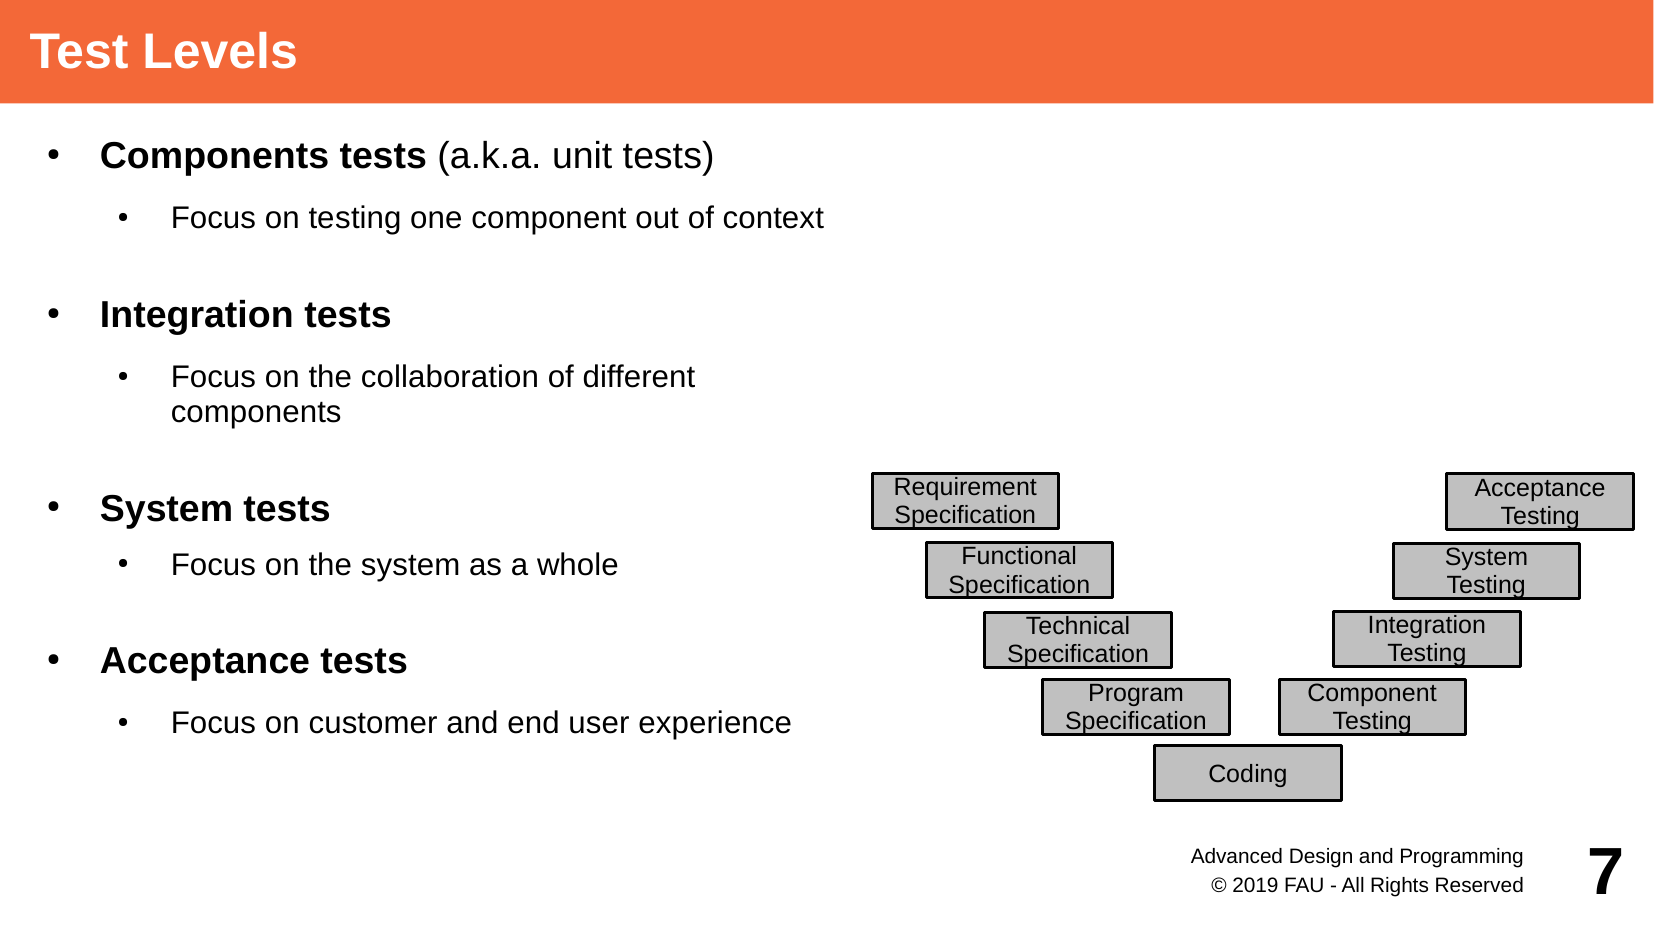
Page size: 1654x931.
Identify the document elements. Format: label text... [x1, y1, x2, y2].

text_box System Testing [1393, 543, 1580, 599]
text_box Coding [1154, 745, 1342, 801]
text_box Functional Specification [926, 542, 1113, 598]
text_box Requirement Specification [872, 473, 1059, 529]
text_box Technical Specification [984, 612, 1172, 668]
text_box Acceptance Testing [1446, 473, 1634, 530]
text_box Program Specification [1042, 679, 1230, 735]
text_box Component Testing [1279, 679, 1466, 735]
list Components tests (a.k.a. unit tests) Focus on testing one component out of context Integration tests Focus on the collaboration of different components System tests Focus on the system as a whole Acceptance tests Focus on customer and end user experience [29, 135, 844, 856]
title Test Levels [0, 0, 1654, 104]
text_box Integration Testing [1333, 611, 1521, 667]
